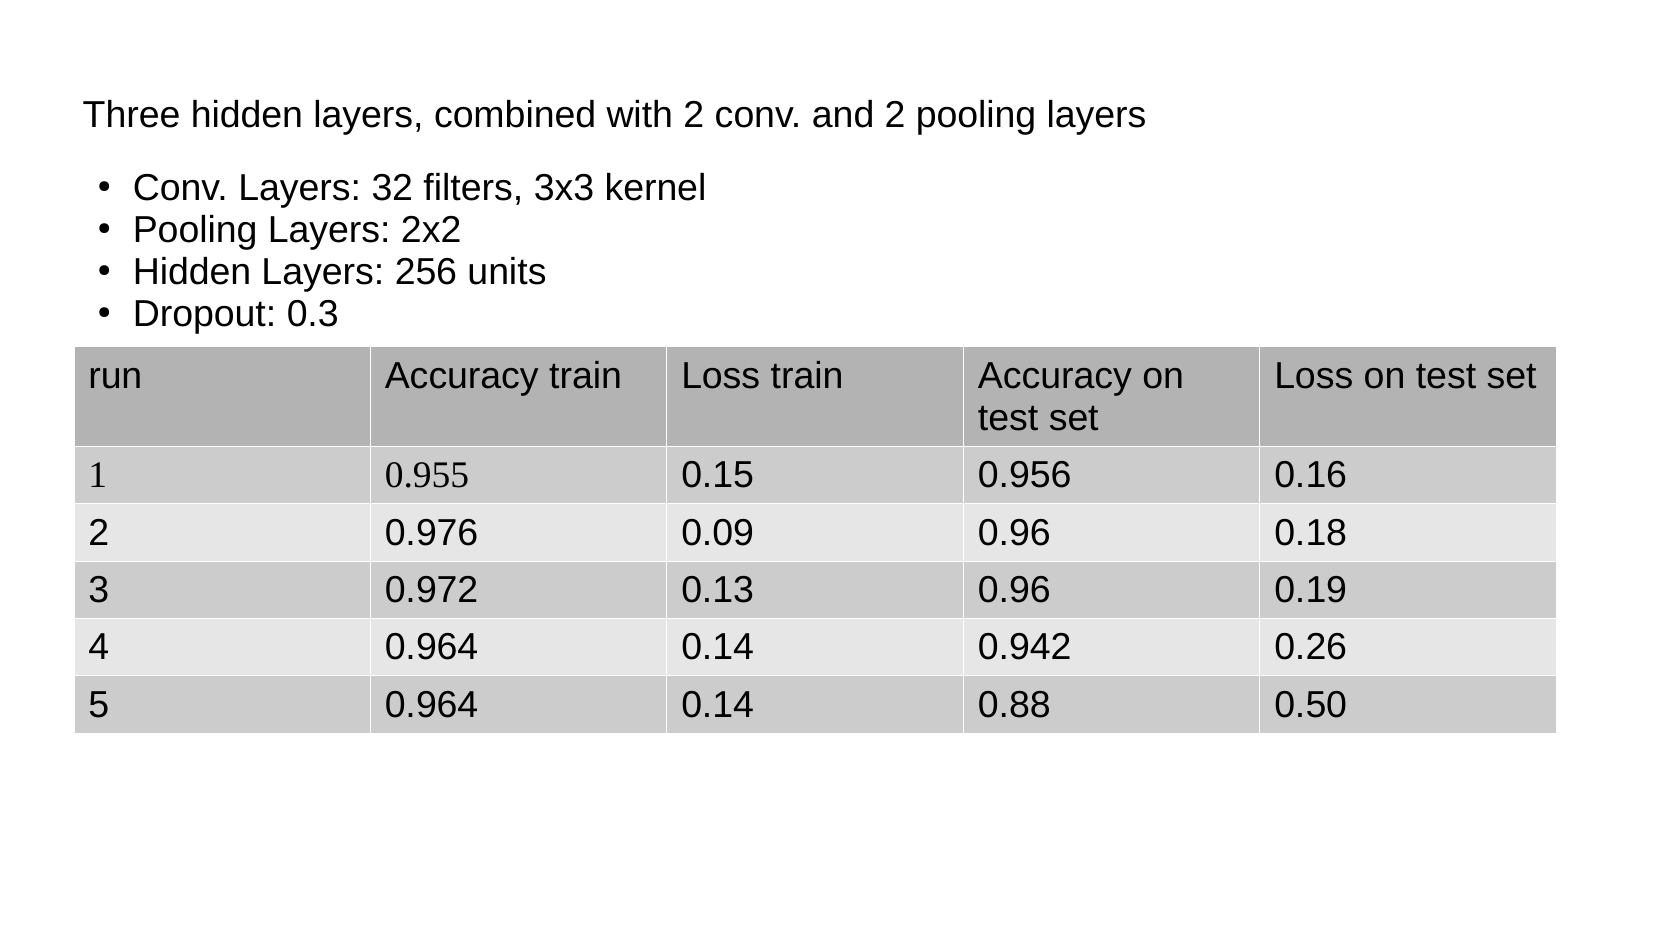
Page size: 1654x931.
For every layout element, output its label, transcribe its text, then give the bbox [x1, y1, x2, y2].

table_cell 0.956 [964, 447, 1259, 503]
table_cell 0.976 [371, 504, 666, 561]
table_cell 0.09 [667, 504, 963, 561]
table_cell 0.942 [964, 619, 1259, 675]
table_cell 0.15 [667, 447, 963, 503]
table_cell 5 [75, 676, 370, 733]
title Three hidden layers, combined with 2 conv. and 2 pooling layers [82, 37, 1571, 193]
table_cell 0.16 [1260, 447, 1556, 503]
table_cell 0.964 [371, 676, 666, 733]
table_cell 0.964 [371, 619, 666, 675]
table_header Loss on test set [1260, 347, 1556, 446]
table_cell 0.50 [1260, 676, 1556, 733]
table_header Accuracy train [371, 384, 666, 446]
table_cell 0.88 [964, 676, 1259, 733]
table_cell 2 [75, 504, 370, 561]
table_cell 0.96 [964, 504, 1259, 561]
table_cell 1 [75, 447, 370, 503]
table_cell 0.19 [1260, 562, 1556, 618]
table_cell 0.972 [371, 562, 666, 618]
table_cell 0.18 [1260, 504, 1556, 561]
text_box Conv. Layers: 32 filters, 3x3 kernel Pooling Layers: 2x2 Hidden Layers: 256 units Dropout: 0.3 [82, 159, 722, 384]
table_cell 0.26 [1260, 619, 1556, 675]
table_cell 4 [75, 619, 370, 675]
table_header Loss train [667, 347, 963, 446]
table_cell 0.96 [964, 562, 1259, 618]
table_cell 0.14 [667, 619, 963, 675]
table_cell 0.13 [667, 562, 963, 618]
table_cell 0.955 [371, 447, 666, 503]
table_cell 3 [75, 562, 370, 618]
table_cell 0.14 [667, 676, 963, 733]
table_header Accuracy on test set [964, 347, 1259, 446]
table_header run [75, 347, 370, 446]
